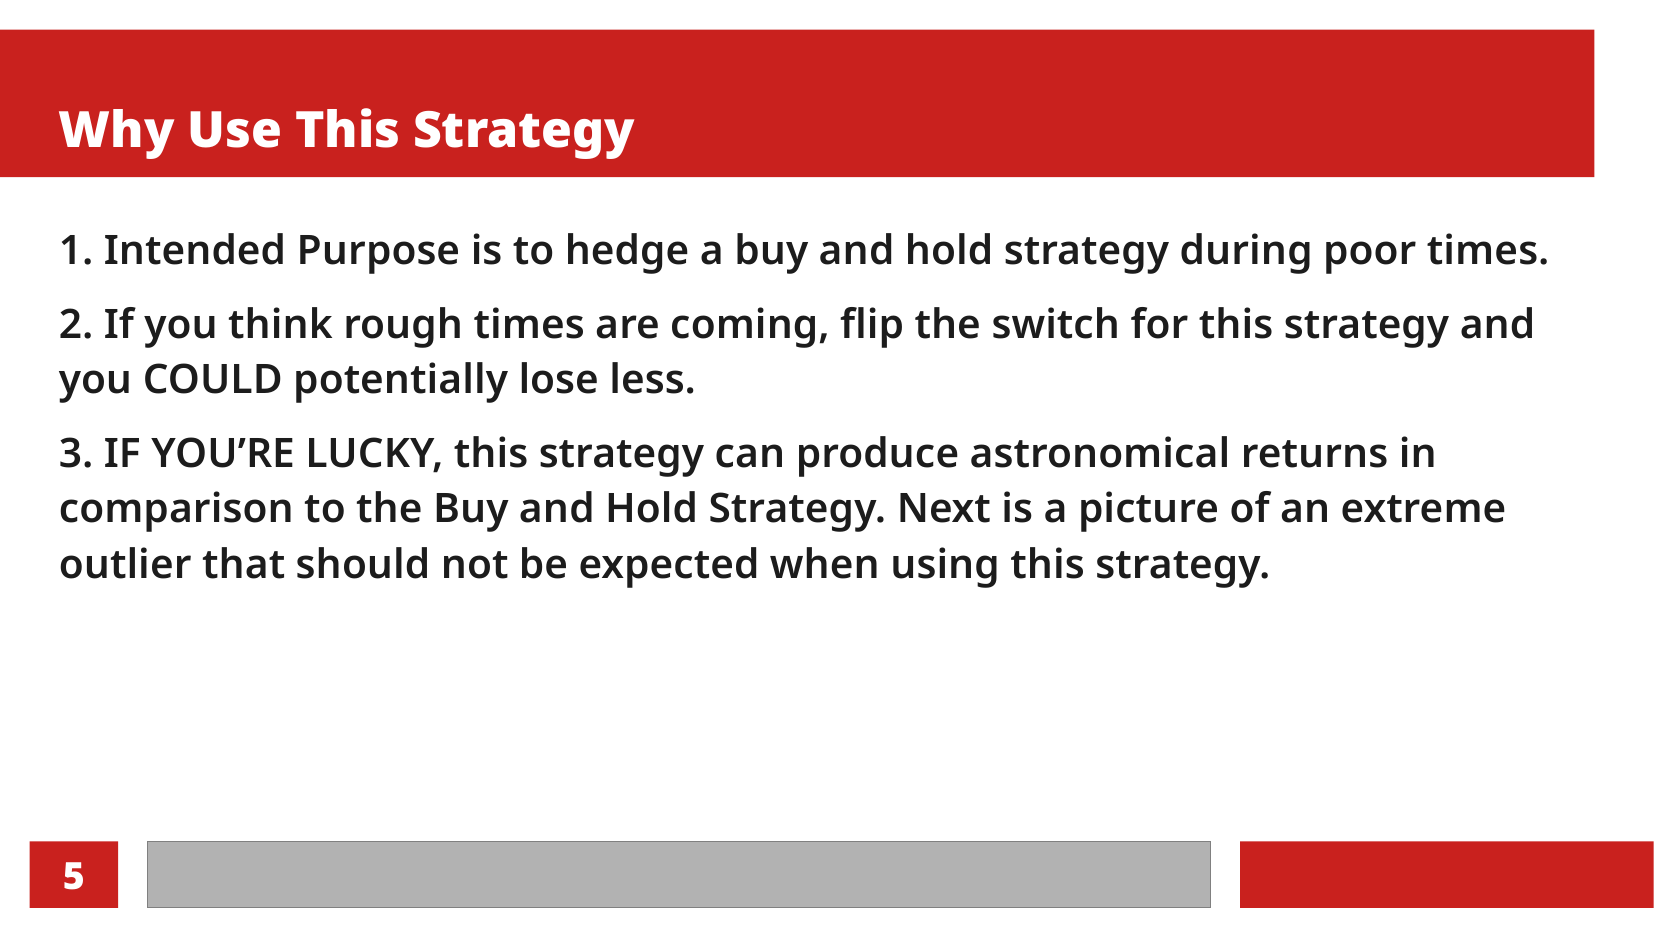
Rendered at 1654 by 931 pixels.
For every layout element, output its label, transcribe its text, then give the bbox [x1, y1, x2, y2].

title Why Use This Strategy [59, 44, 1595, 163]
list 1. Intended Purpose is to hedge a buy and hold strategy during poor times. 2. If you think rough times are coming, flip the switch for this strategy and you COULD potentially lose less. 3. IF YOU’RE LUCKY, this strategy can produce astronomical returns in comparison to the Buy and Hold Strategy. Next is a picture of an extreme outlier that should not be expected when using this strategy. [59, 221, 1565, 798]
